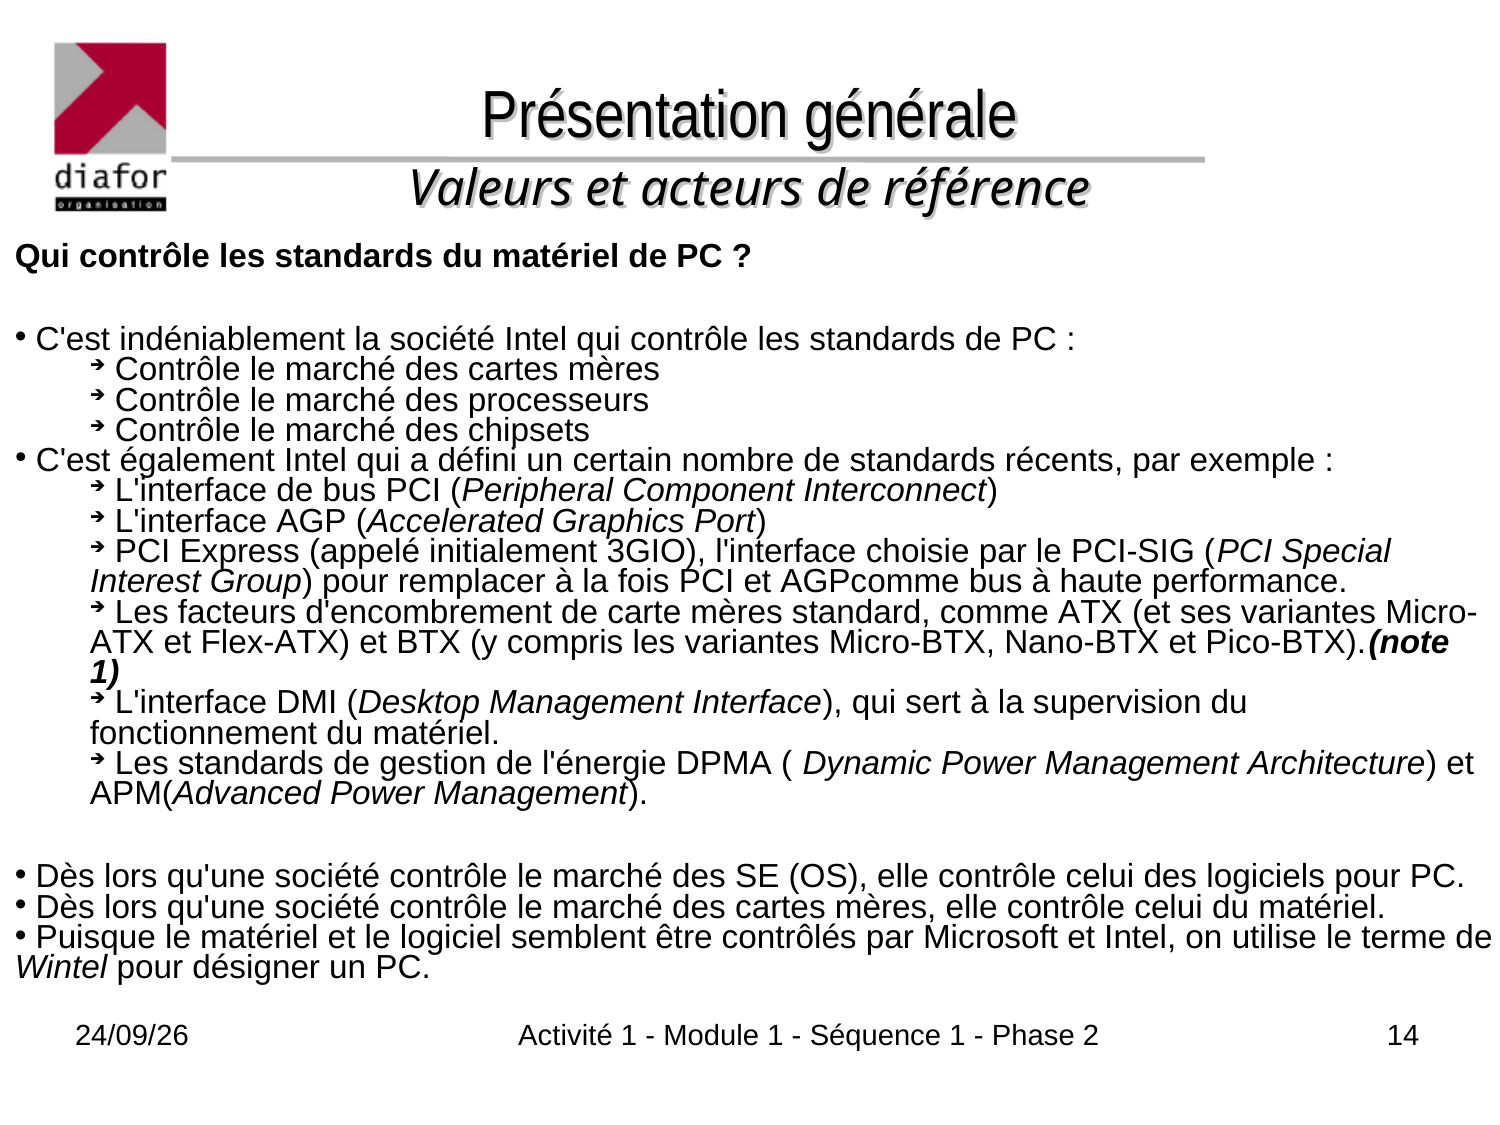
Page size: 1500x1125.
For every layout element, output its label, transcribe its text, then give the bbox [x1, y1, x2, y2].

text_box Qui contrôle les standards du matériel de PC ? [0, 236, 769, 282]
text_box Dès lors qu'une société contrôle le marché des SE (OS), elle contrôle celui des logiciels pour PC. Dès lors qu'une société contrôle le marché des cartes mères, elle contrôle celui du matériel. Puisque le matériel et le logiciel semblent être contrôlés par Microsoft et Intel, on utilise le terme de Wintel pour désigner un PC. [0, 856, 1500, 993]
text_box C'est indéniablement la société Intel qui contrôle les standards de PC : Contrôle le marché des cartes mères Contrôle le marché des processeurs Contrôle le marché des chipsets C'est également Intel qui a défini un certain nombre de standards récents, par exemple : L'interface de bus PCI (Peripheral Component Interconnect) L'interface AGP (Accelerated Graphics Port) PCI Express (appelé initialement 3GIO), l'interface choisie par le PCI-SIG (PCI Special Interest Group) pour remplacer à la fois PCI et AGPcomme bus à haute performance. Les facteurs d'encombrement de carte mères standard, comme ATX (et ses variantes Micro-ATX et Flex-ATX) et BTX (y compris les variantes Micro-BTX, Nano-BTX et Pico-BTX).(note 1) L'interface DMI (Desktop Management Interface), qui sert à la supervision du fonctionnement du matériel. Les standards de gestion de l'énergie DPMA ( Dynamic Power Management Architecture) et APM(Advanced Power Management). [0, 318, 1500, 819]
picture [53, 42, 168, 213]
title Présentation générale Valeurs et acteurs de référence [75, 45, 1426, 250]
